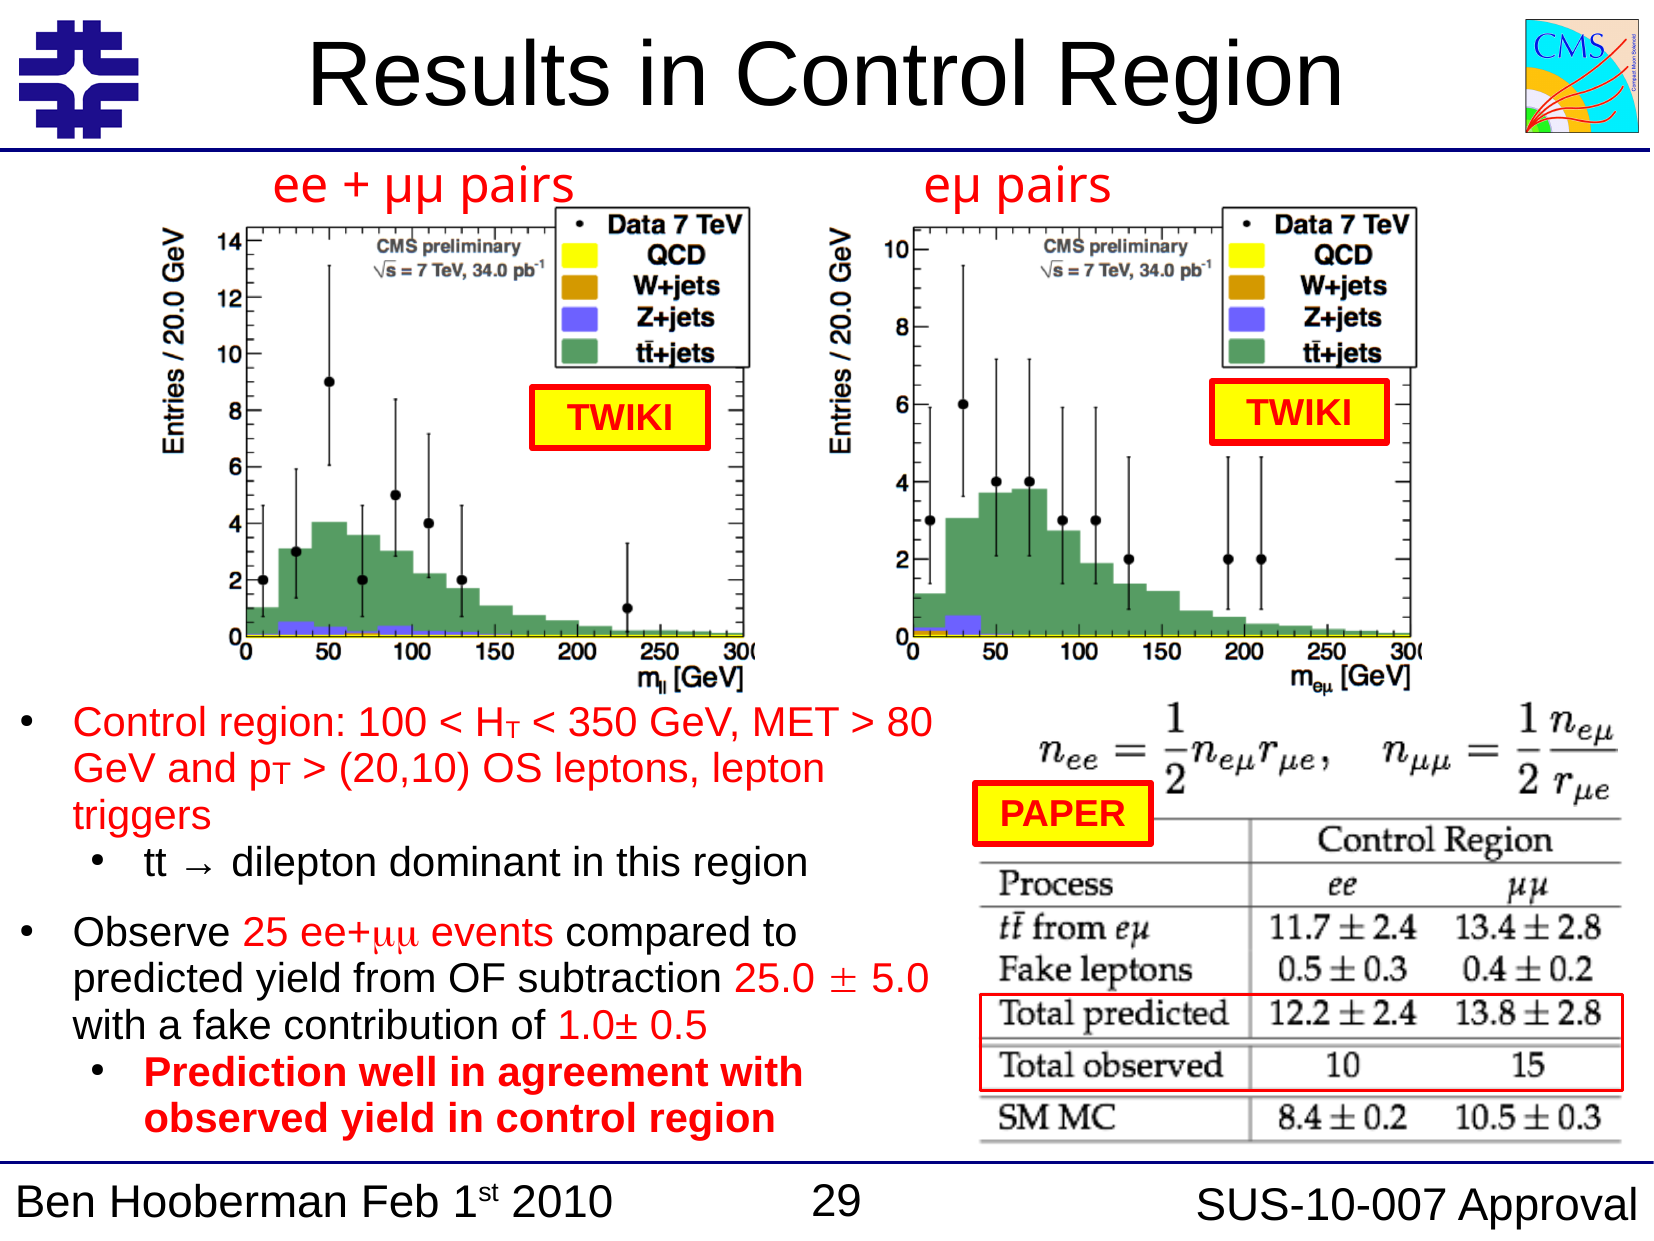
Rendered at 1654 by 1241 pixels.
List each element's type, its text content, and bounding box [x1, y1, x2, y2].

title Results in Control Region [0, 8, 1654, 140]
text_box ee + μμ pairs [272, 148, 576, 218]
text_box TWIKI [1211, 381, 1387, 443]
picture [149, 202, 755, 698]
picture [976, 810, 1643, 1161]
text_box eμ pairs [923, 148, 1113, 218]
text_box PAPER [976, 782, 1151, 844]
picture [816, 202, 1618, 807]
text_box TWIKI [532, 387, 708, 449]
list Control region: 100 < HT < 350 GeV, MET > 80 GeV and pT > (20,10) OS leptons, lepton triggers tt → dilepton dominant in this region Observe 25 ee+mm events compared to predicted yield from OF subtraction 25.0  5.0 with a fake contribution of 1.0± 0.5 Prediction well in agreement with observed yield in control region [1, 698, 976, 1208]
